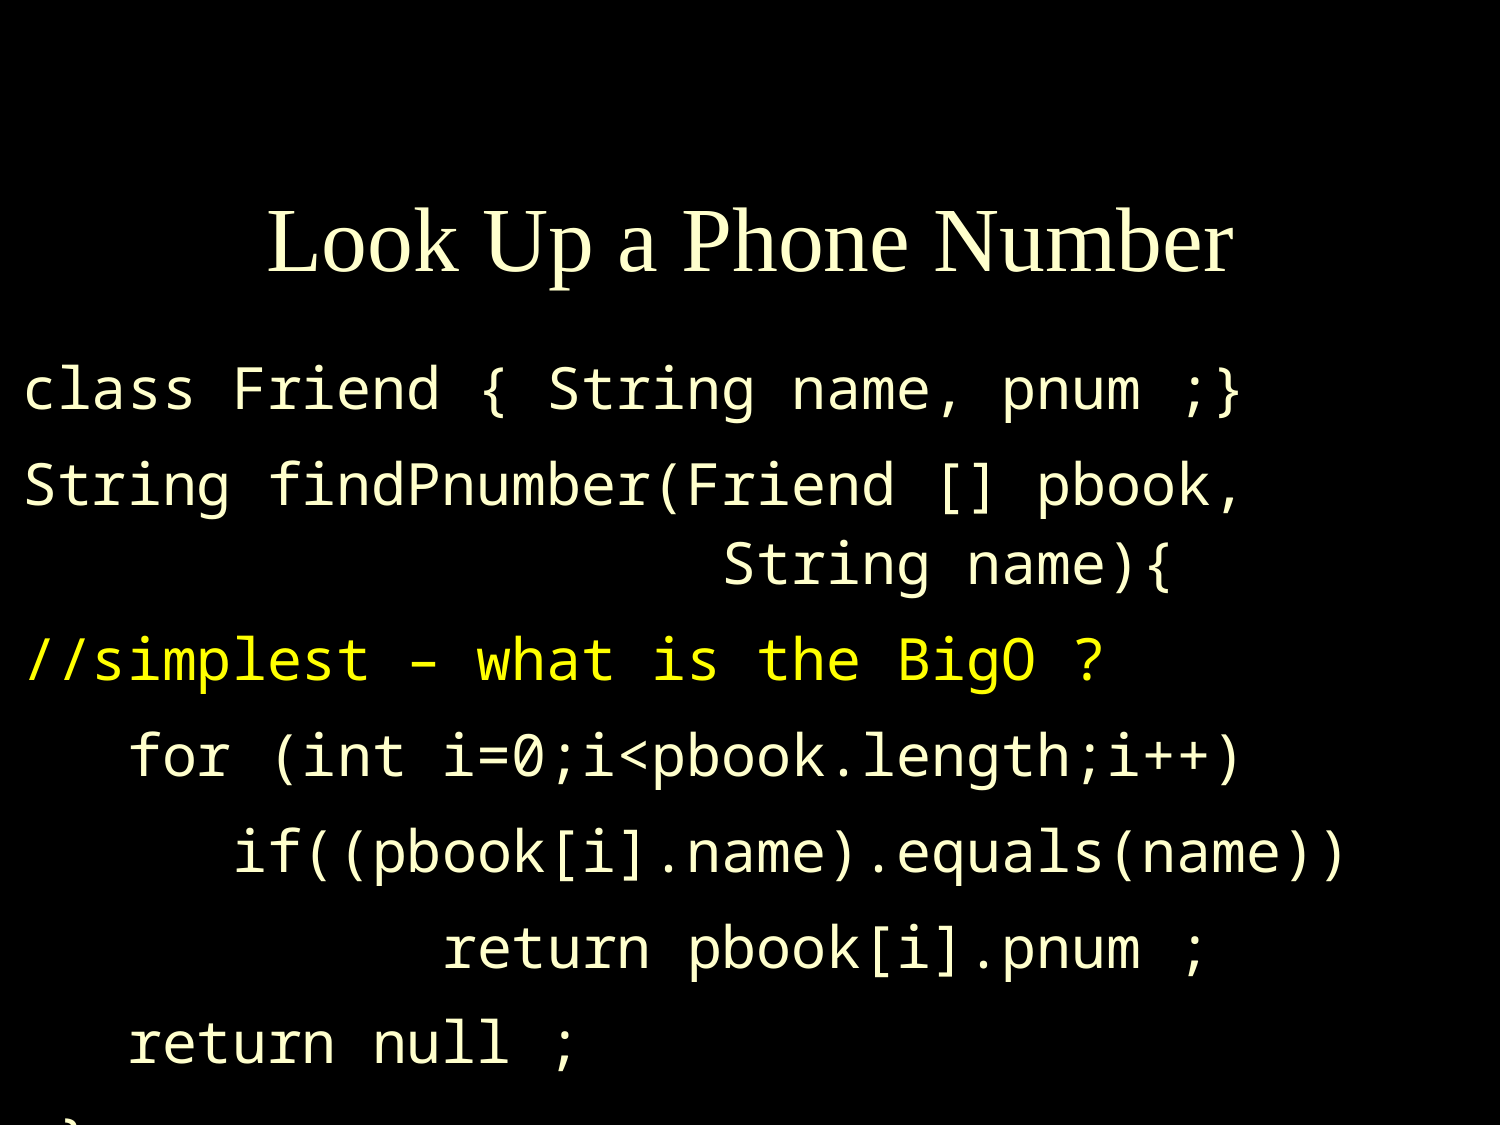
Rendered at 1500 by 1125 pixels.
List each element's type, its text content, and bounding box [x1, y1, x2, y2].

list class Friend { String name, pnum ;} String findPnumber(Friend [] pbook, String name){ //simplest – what is the BigO ? for (int i=0;i<pbook.length;i++) if((pbook[i].name).equals(name)) return pbook[i].pnum ; return null ; } [22, 347, 1482, 1072]
title Look Up a Phone Number [22, 145, 1480, 336]
